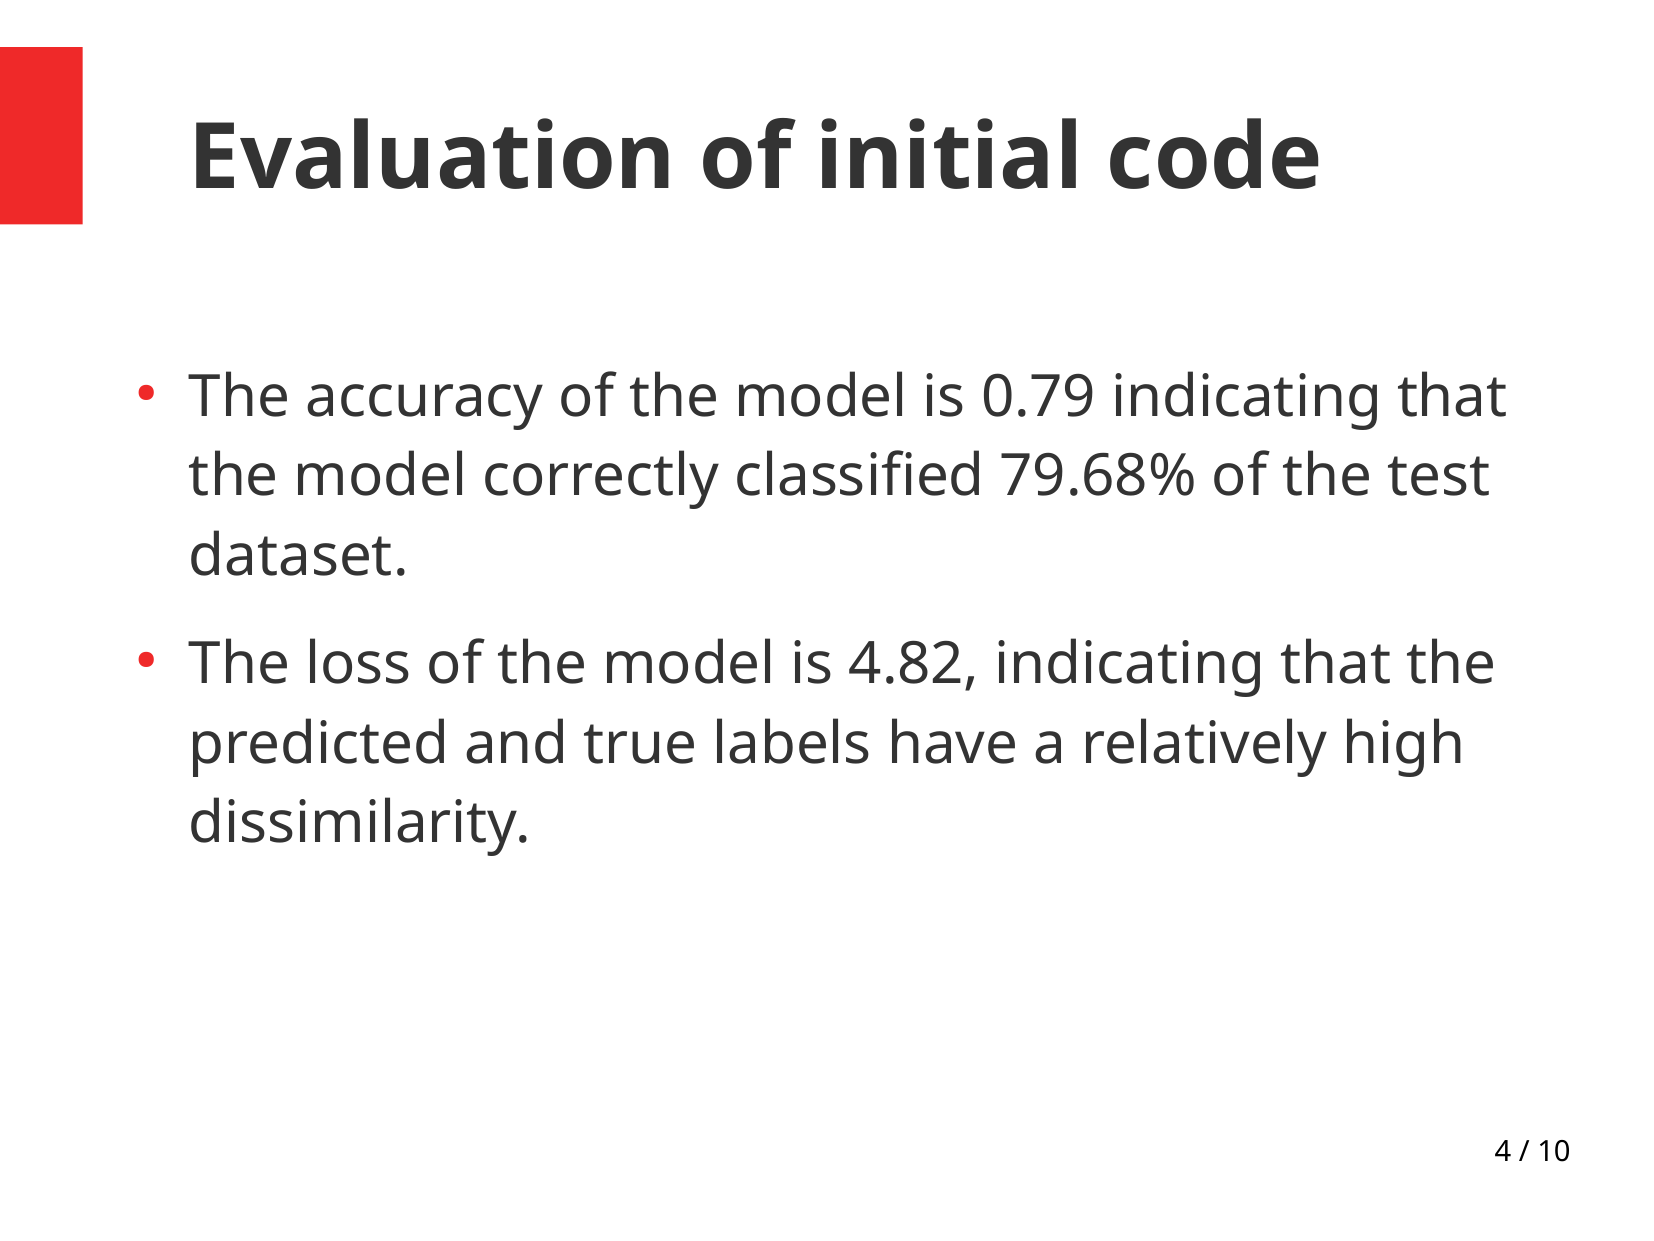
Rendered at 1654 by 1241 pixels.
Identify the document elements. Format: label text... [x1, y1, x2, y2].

title Evaluation of initial code [118, 27, 1571, 278]
list The accuracy of the model is 0.79 indicating that the model correctly classified 79.68% of the test dataset. The loss of the model is 4.82, indicating that the predicted and true labels have a relatively high dissimilarity. [118, 354, 1536, 1074]
